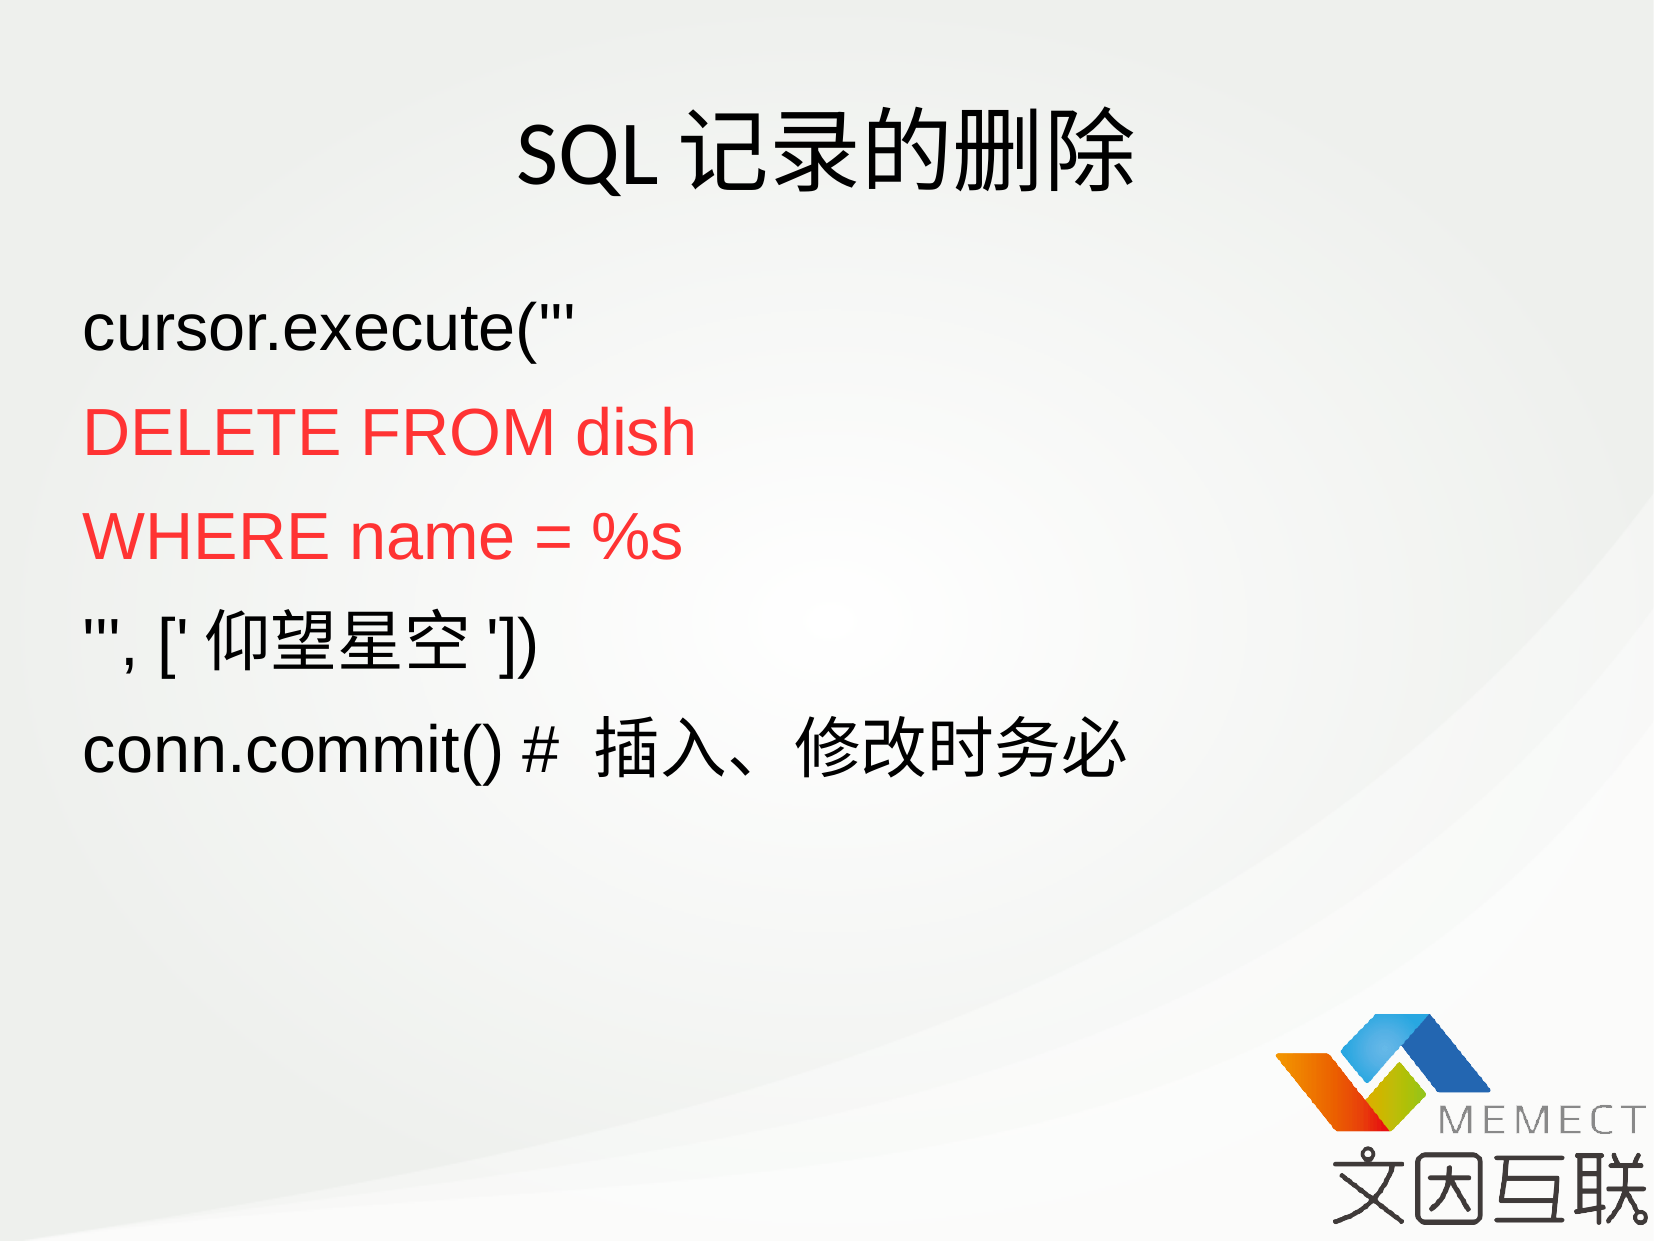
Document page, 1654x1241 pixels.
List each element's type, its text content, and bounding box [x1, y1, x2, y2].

title SQL记录的删除 [82, 49, 1571, 257]
picture [0, 0, 1654, 1241]
list cursor.execute(''' DELETE FROM dish WHERE name = %s ''', ['仰望星空']) conn.commit() # 插入、修改时务必 [82, 290, 1571, 1010]
